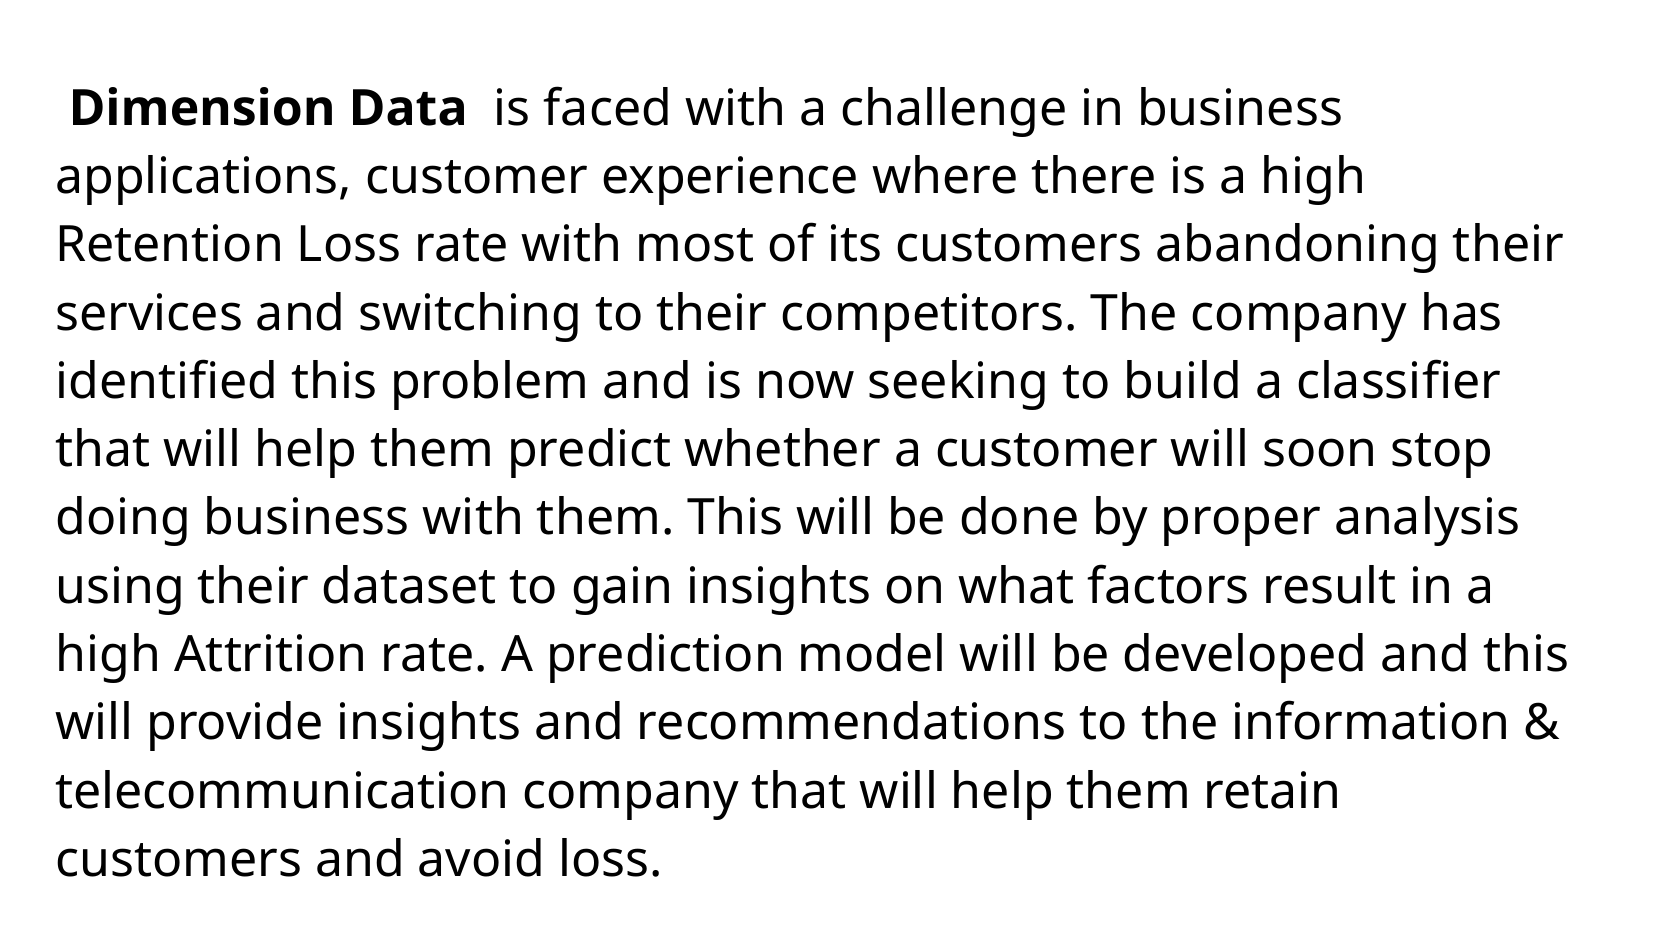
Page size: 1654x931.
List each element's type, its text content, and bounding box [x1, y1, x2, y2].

text_box Dimension Data is faced with a challenge in business applications, customer experience where there is a high Retention Loss rate with most of its customers abandoning their services and switching to their competitors. The company has identified this problem and is now seeking to build a classifier that will help them predict whether a customer will soon stop doing business with them. This will be done by proper analysis using their dataset to gain insights on what factors result in a high Attrition rate. A prediction model will be developed and this will provide insights and recommendations to the information & telecommunication company that will help them retain customers and avoid loss. [40, 64, 1593, 899]
